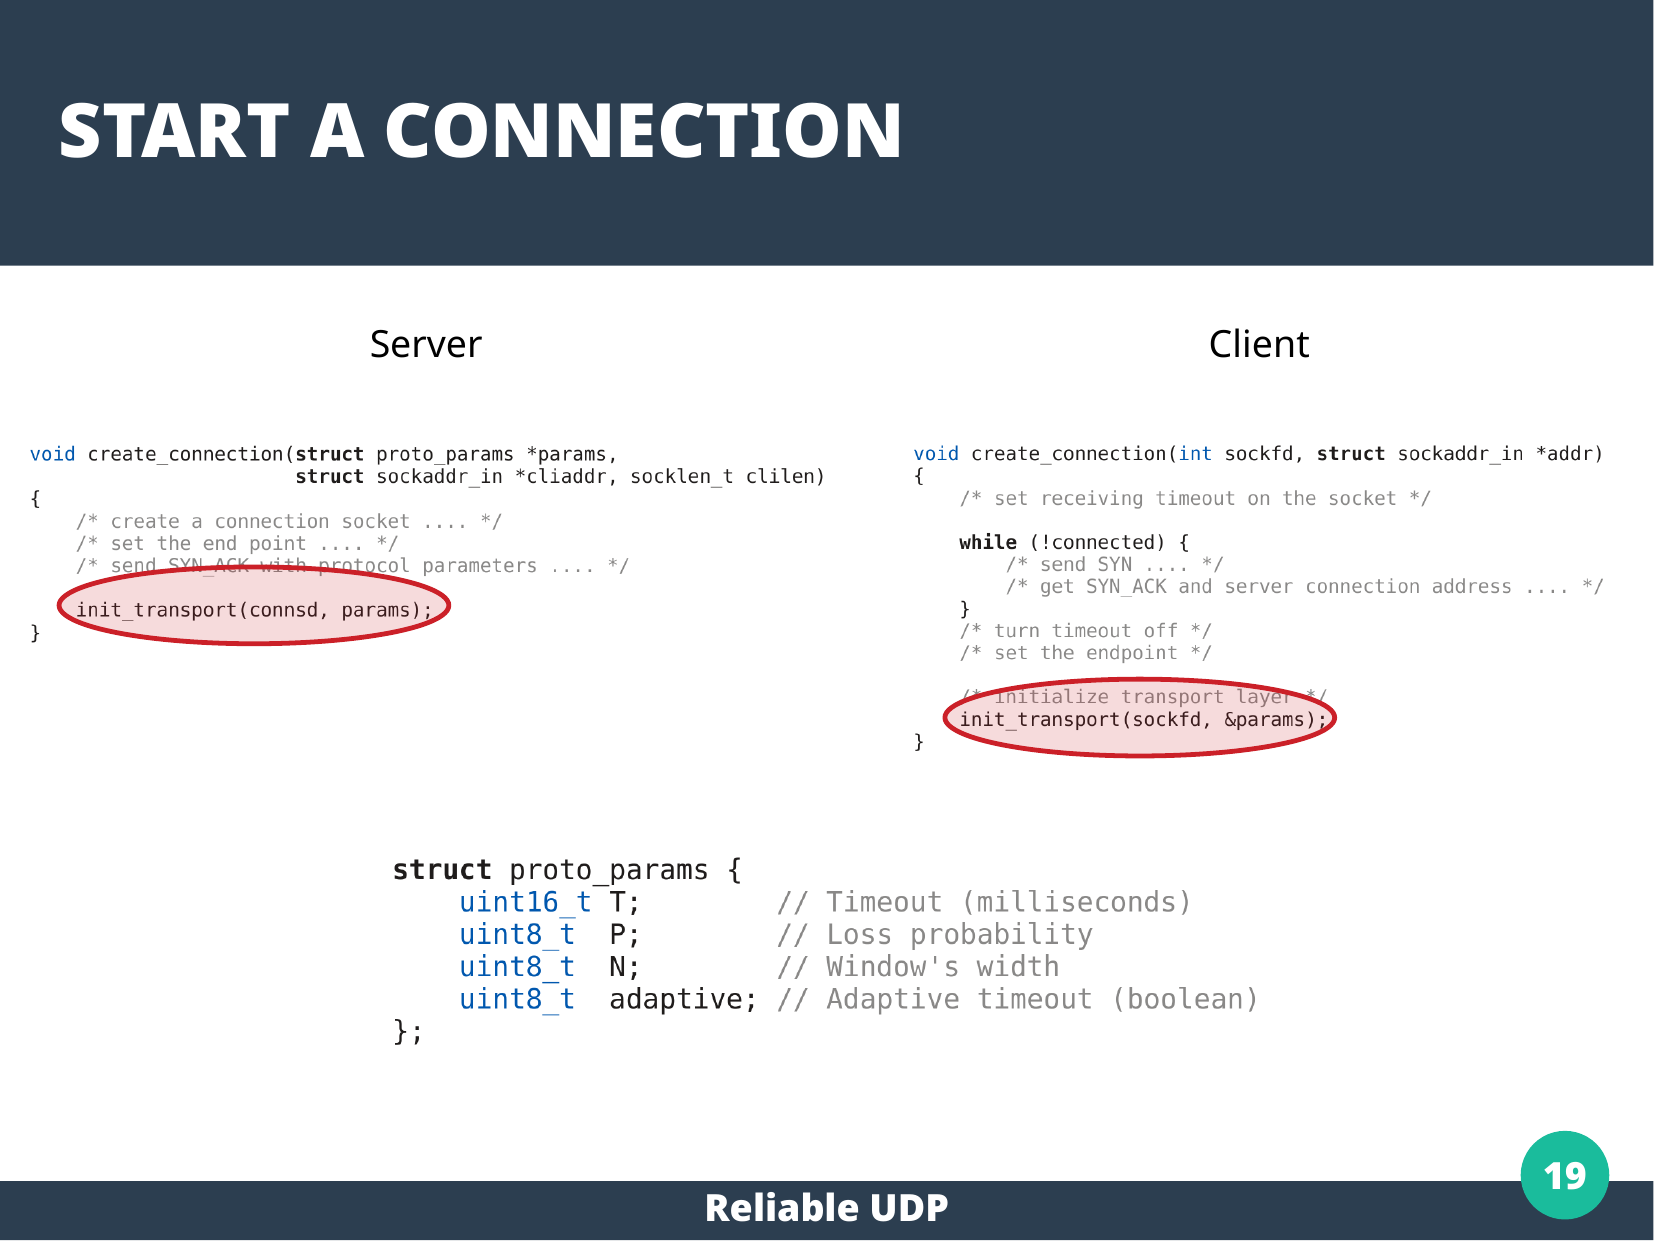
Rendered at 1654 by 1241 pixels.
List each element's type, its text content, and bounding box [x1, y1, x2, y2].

text_box [944, 679, 1335, 756]
picture [389, 848, 1264, 1060]
picture [25, 444, 827, 650]
text_box [59, 566, 449, 644]
picture [910, 441, 1608, 756]
title START A CONNECTION [59, 49, 1595, 207]
